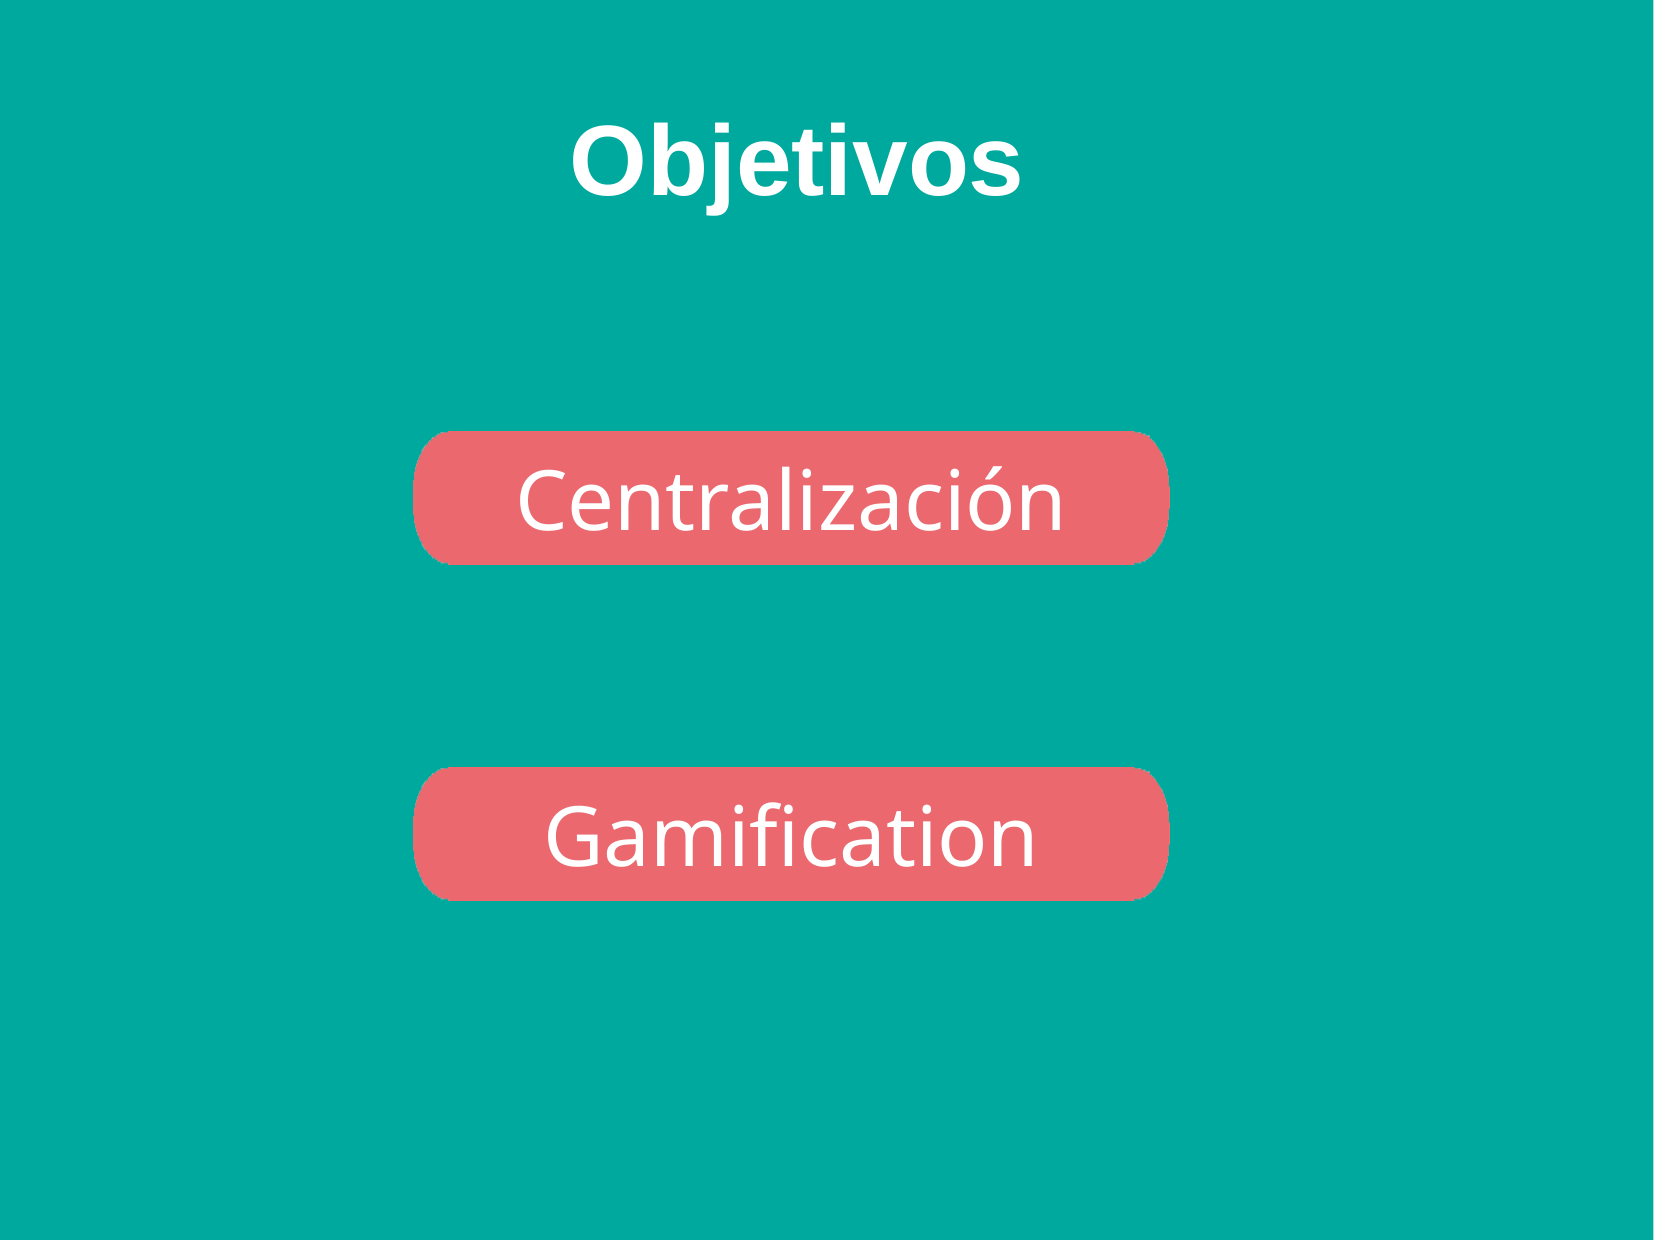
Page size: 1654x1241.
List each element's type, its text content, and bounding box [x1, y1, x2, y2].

picture [413, 767, 1170, 901]
text_box Objetivos [555, 97, 1040, 225]
picture [413, 431, 1170, 565]
